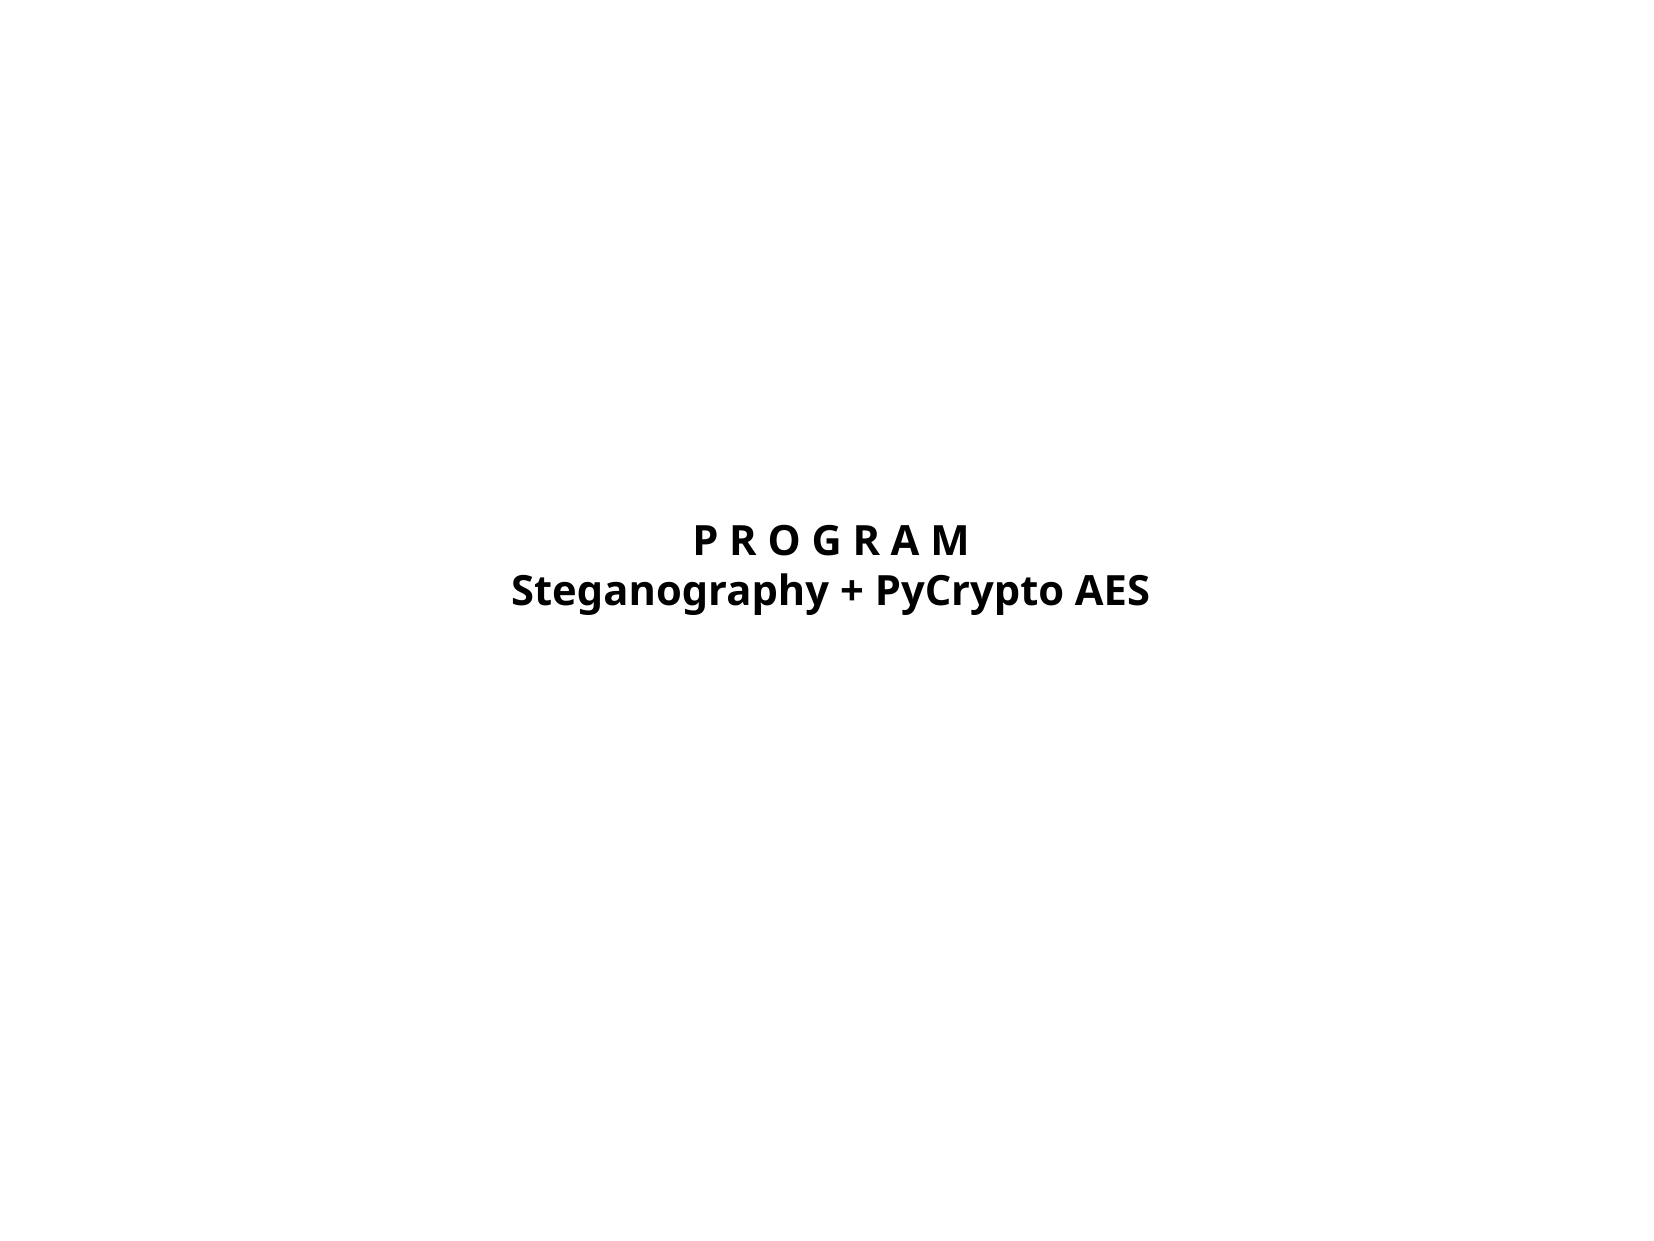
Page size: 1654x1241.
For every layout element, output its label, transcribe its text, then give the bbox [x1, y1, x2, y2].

text_box P R O G R A M Steganography + PyCrypto AES [86, 450, 1575, 677]
